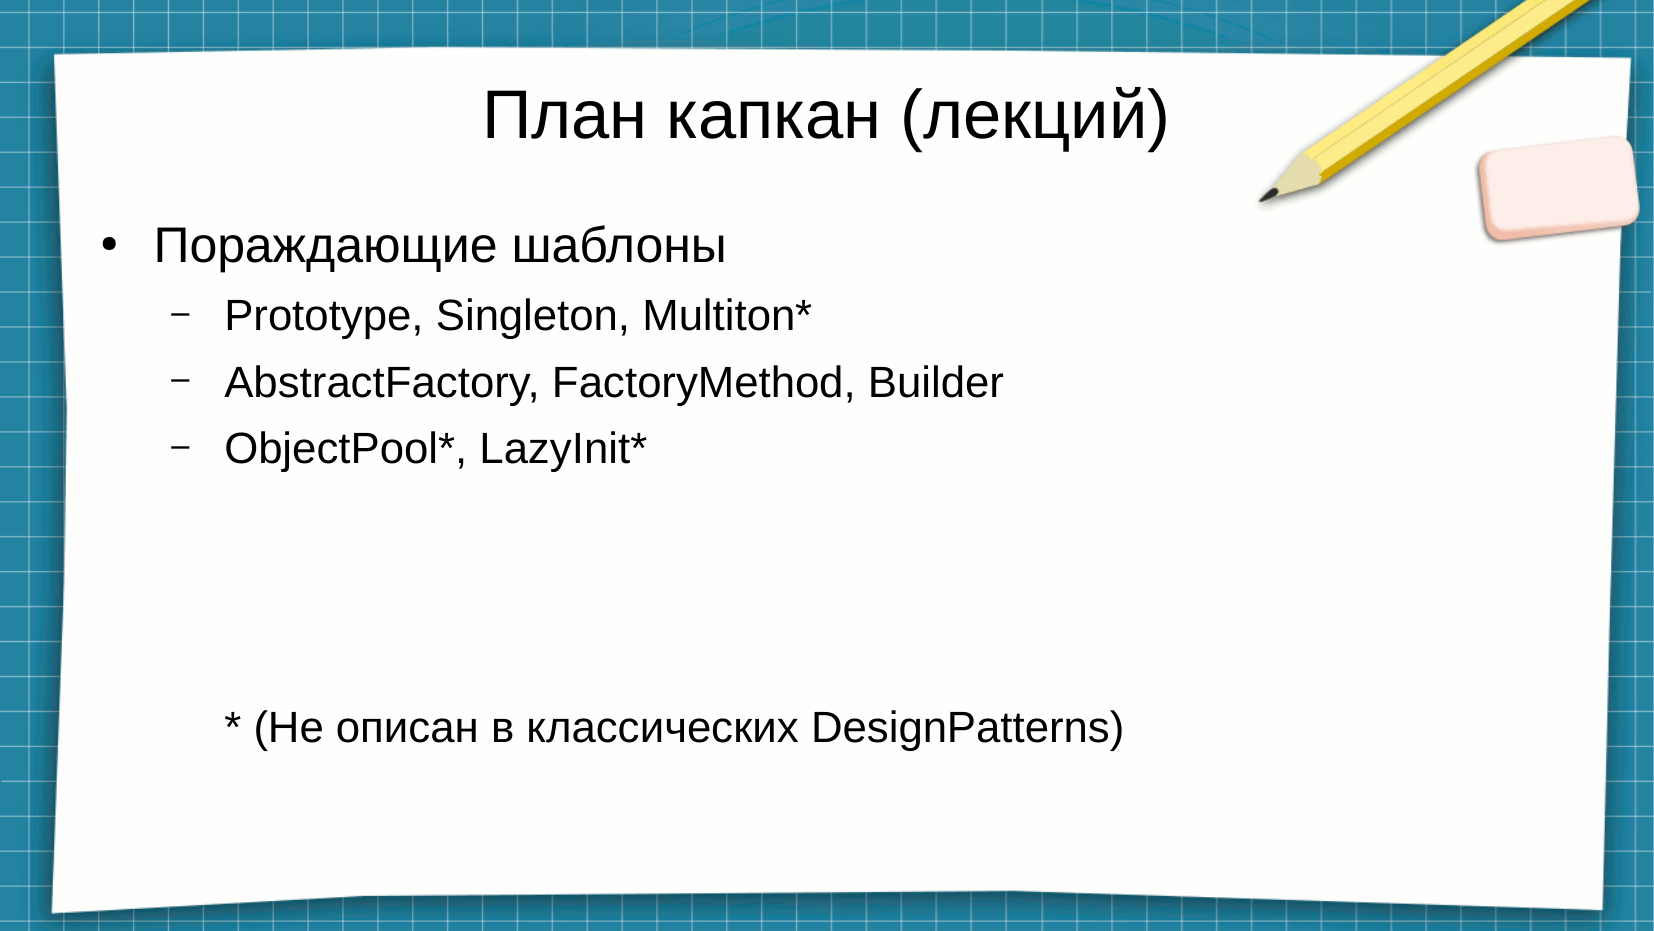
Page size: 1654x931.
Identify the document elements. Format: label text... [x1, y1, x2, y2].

title План капкан (лекций) [82, 37, 1571, 193]
picture [0, 0, 1654, 931]
list Пораждающие шаблоны Prototype, Singleton, Multiton* AbstractFactory, FactoryMethod, Builder ObjectPool*, LazyInit* * (Не описан в классических DesignPatterns) [82, 217, 1571, 758]
